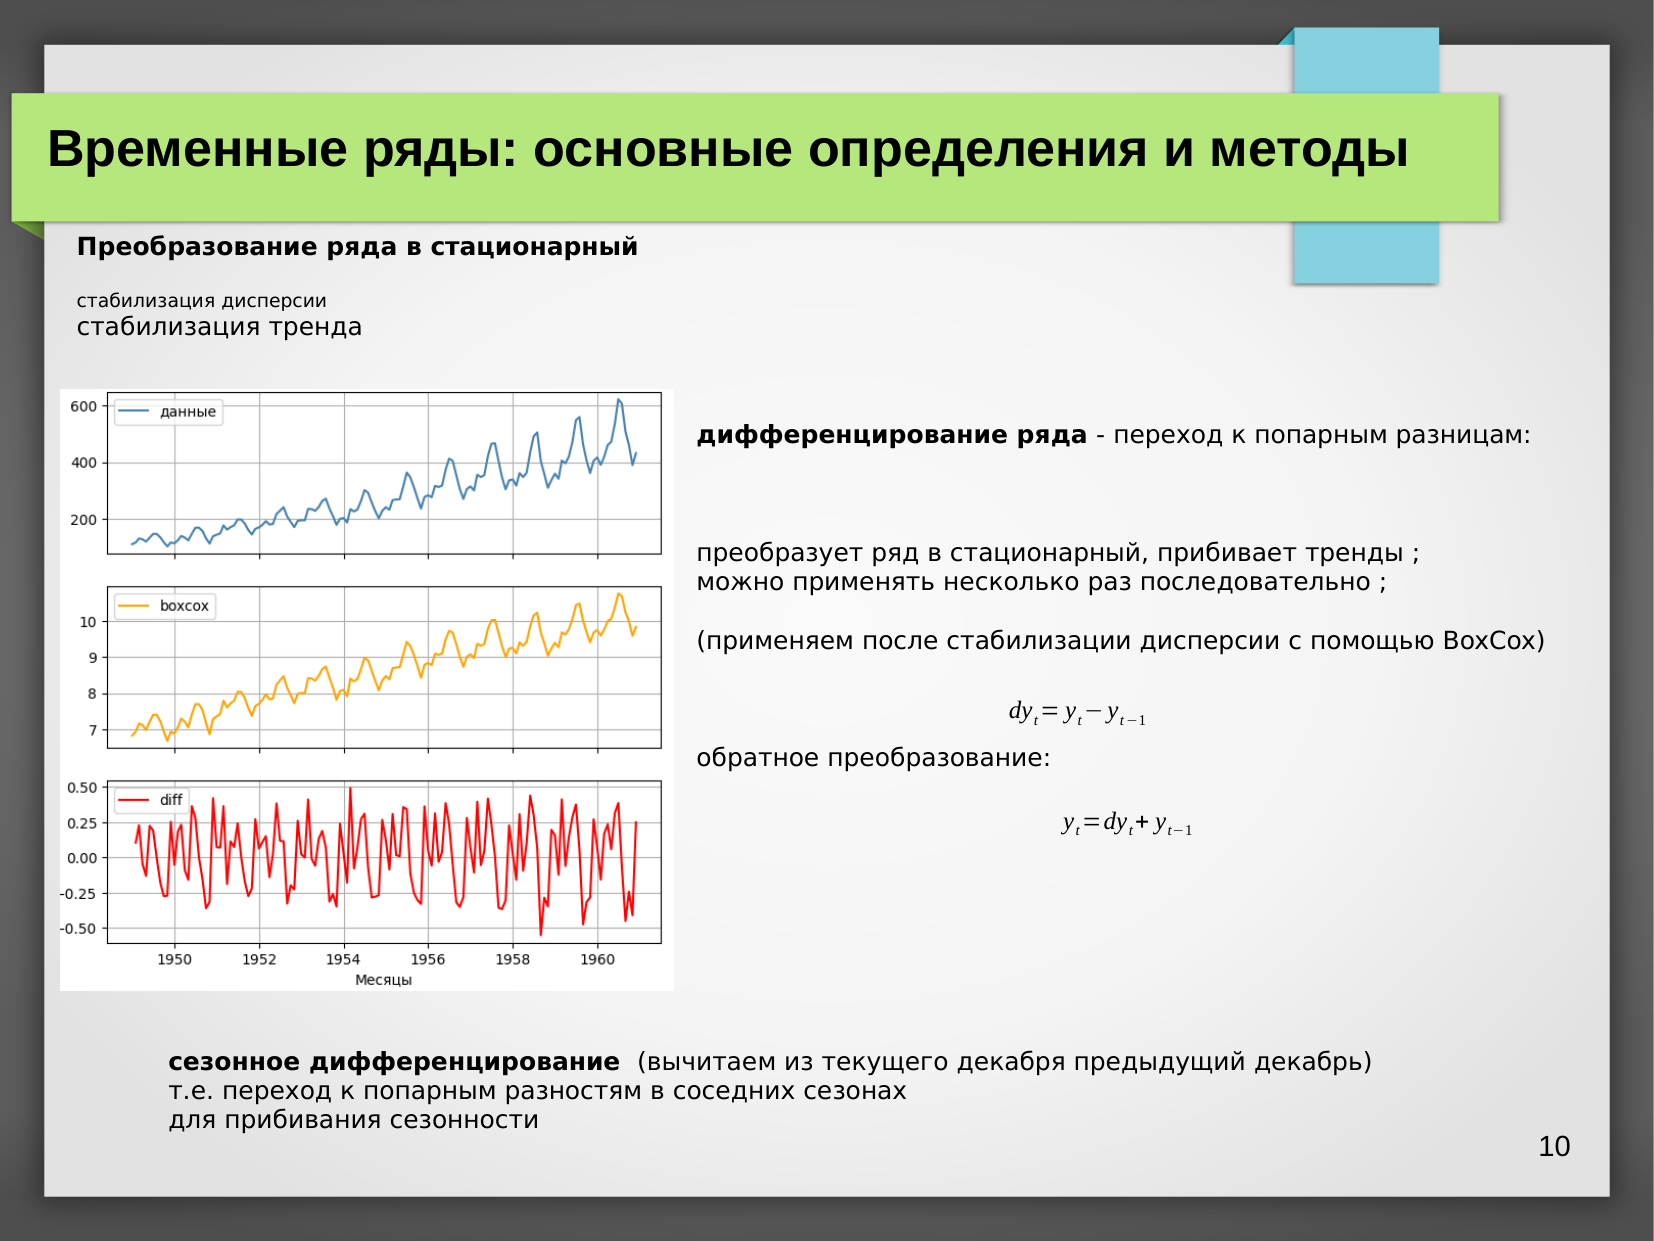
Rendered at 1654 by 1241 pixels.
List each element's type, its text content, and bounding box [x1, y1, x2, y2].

title Временные ряды: основные определения и методы [47, 96, 1430, 201]
text_box Преобразование ряда в стационарный стабилизация дисперсии cтабилизация тренда [61, 224, 1548, 357]
text_box дифференцирование ряда - переход к попарным разницам: преобразует ряд в стационарный, прибивает тренды ; можно применять несколько раз последовательно ; (применяем после стабилизации дисперсии с помощью BoxCox) обратное преобразование: [681, 413, 1607, 863]
chart [1008, 696, 1146, 729]
chart [1059, 807, 1193, 839]
picture [0, 0, 1654, 1241]
text_box сезонное дифференцирование (вычитаем из текущего декабря предыдущий декабрь) т.е. переход к попарным разностям в соседних сезонах для прибивания сезонности [153, 1039, 1389, 1172]
